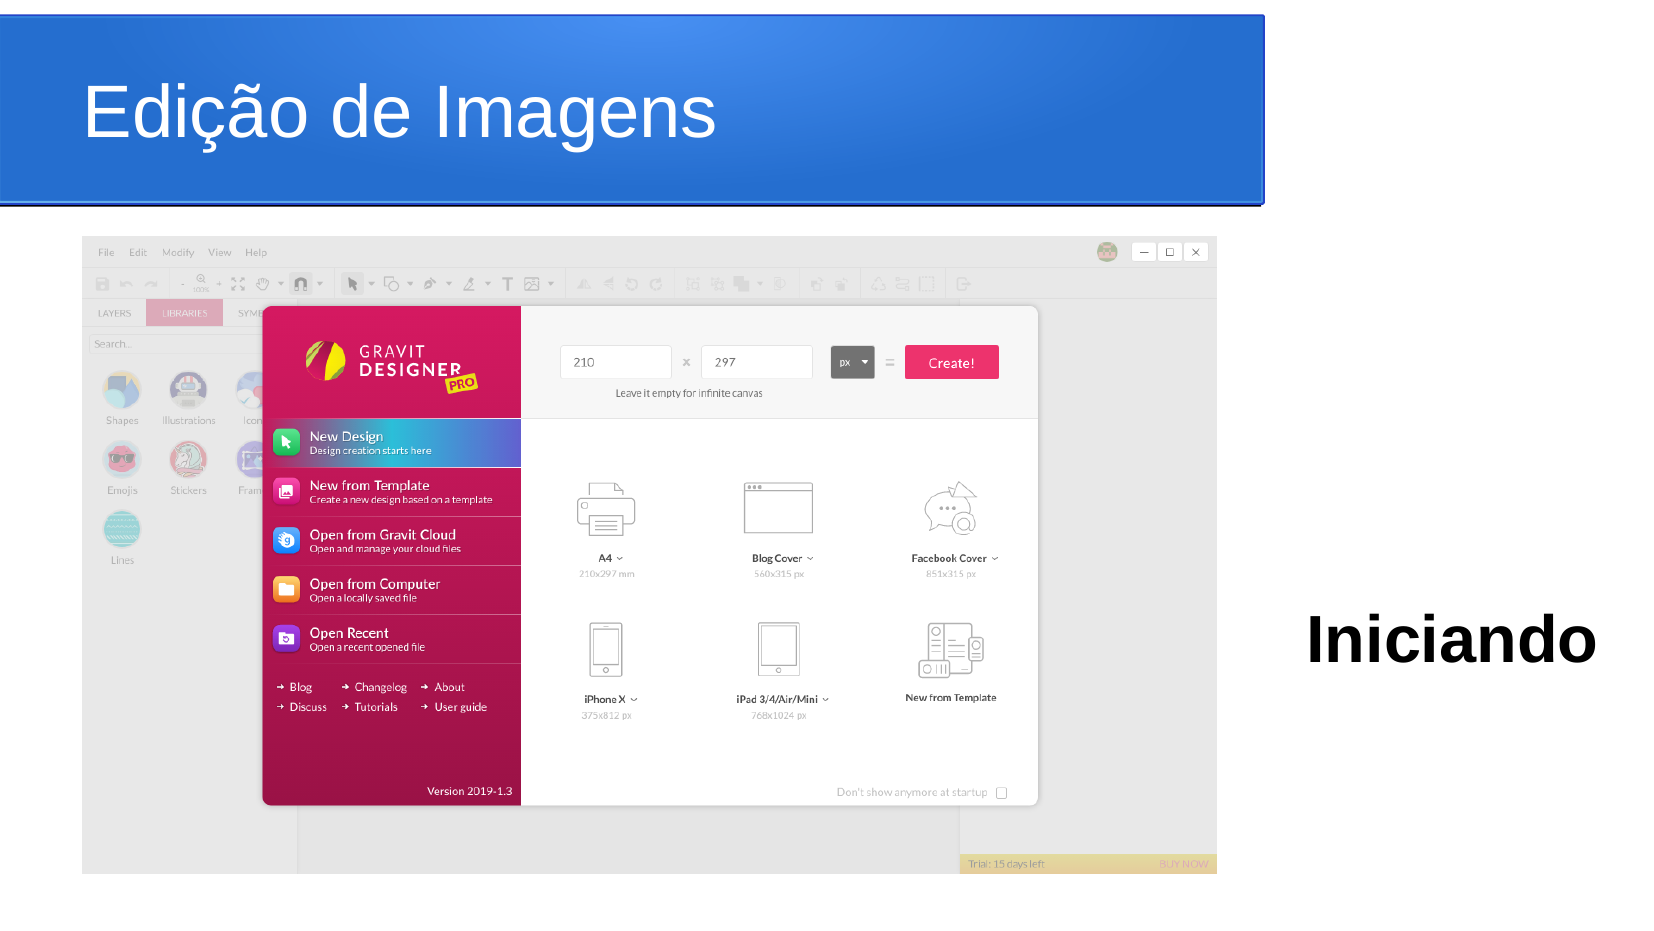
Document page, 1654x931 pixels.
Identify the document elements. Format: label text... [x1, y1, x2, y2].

picture [82, 236, 1217, 875]
title Edição de Imagens [82, 35, 1235, 189]
subtitle Iniciando [1251, 596, 1654, 684]
